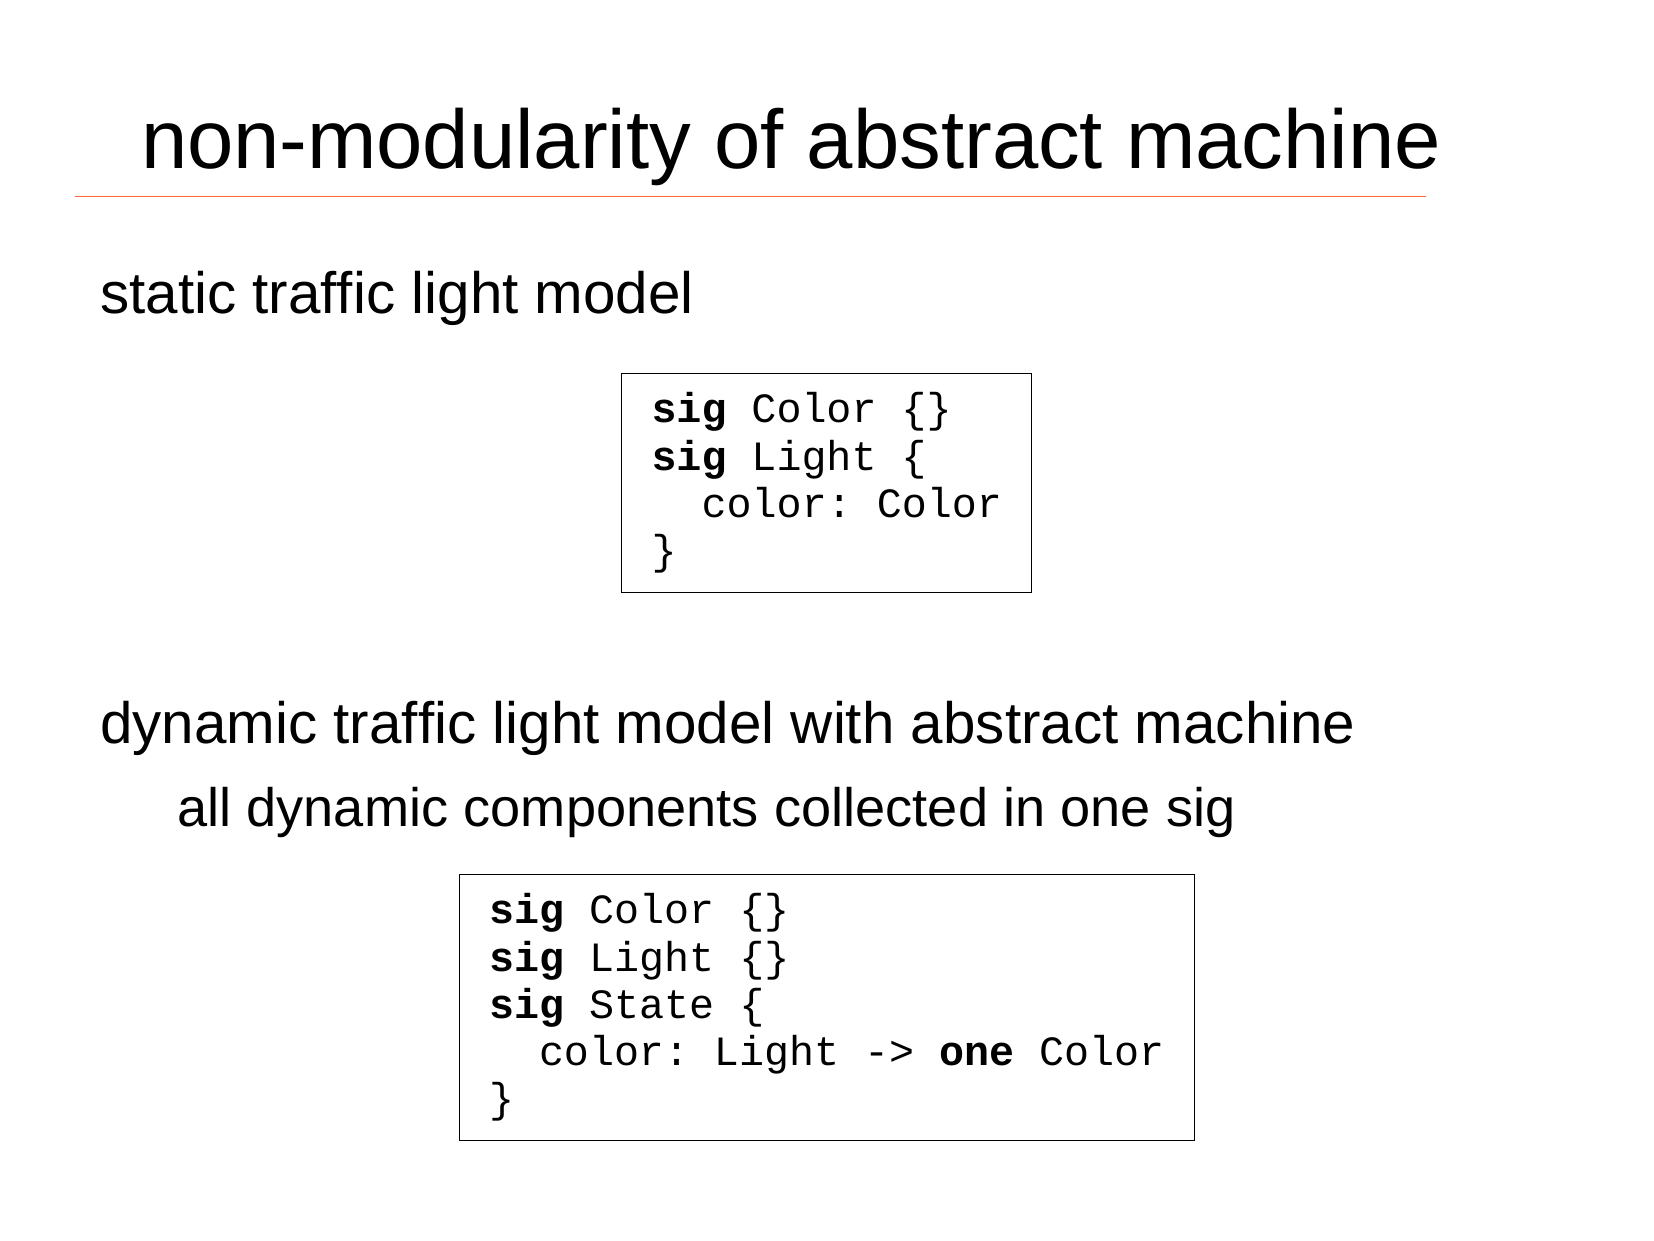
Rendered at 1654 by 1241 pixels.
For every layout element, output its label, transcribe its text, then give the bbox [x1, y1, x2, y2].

text_box sig Color {} sig Light {} sig State { color: Light -> one Color } [459, 874, 1193, 1133]
text_box sig Color {} sig Light { color: Color } [621, 373, 1032, 583]
list static traffic light model dynamic traffic light model with abstract machine all dynamic components collected in one sig [82, 261, 1571, 1120]
title non-modularity of abstract machine [141, 86, 1604, 193]
